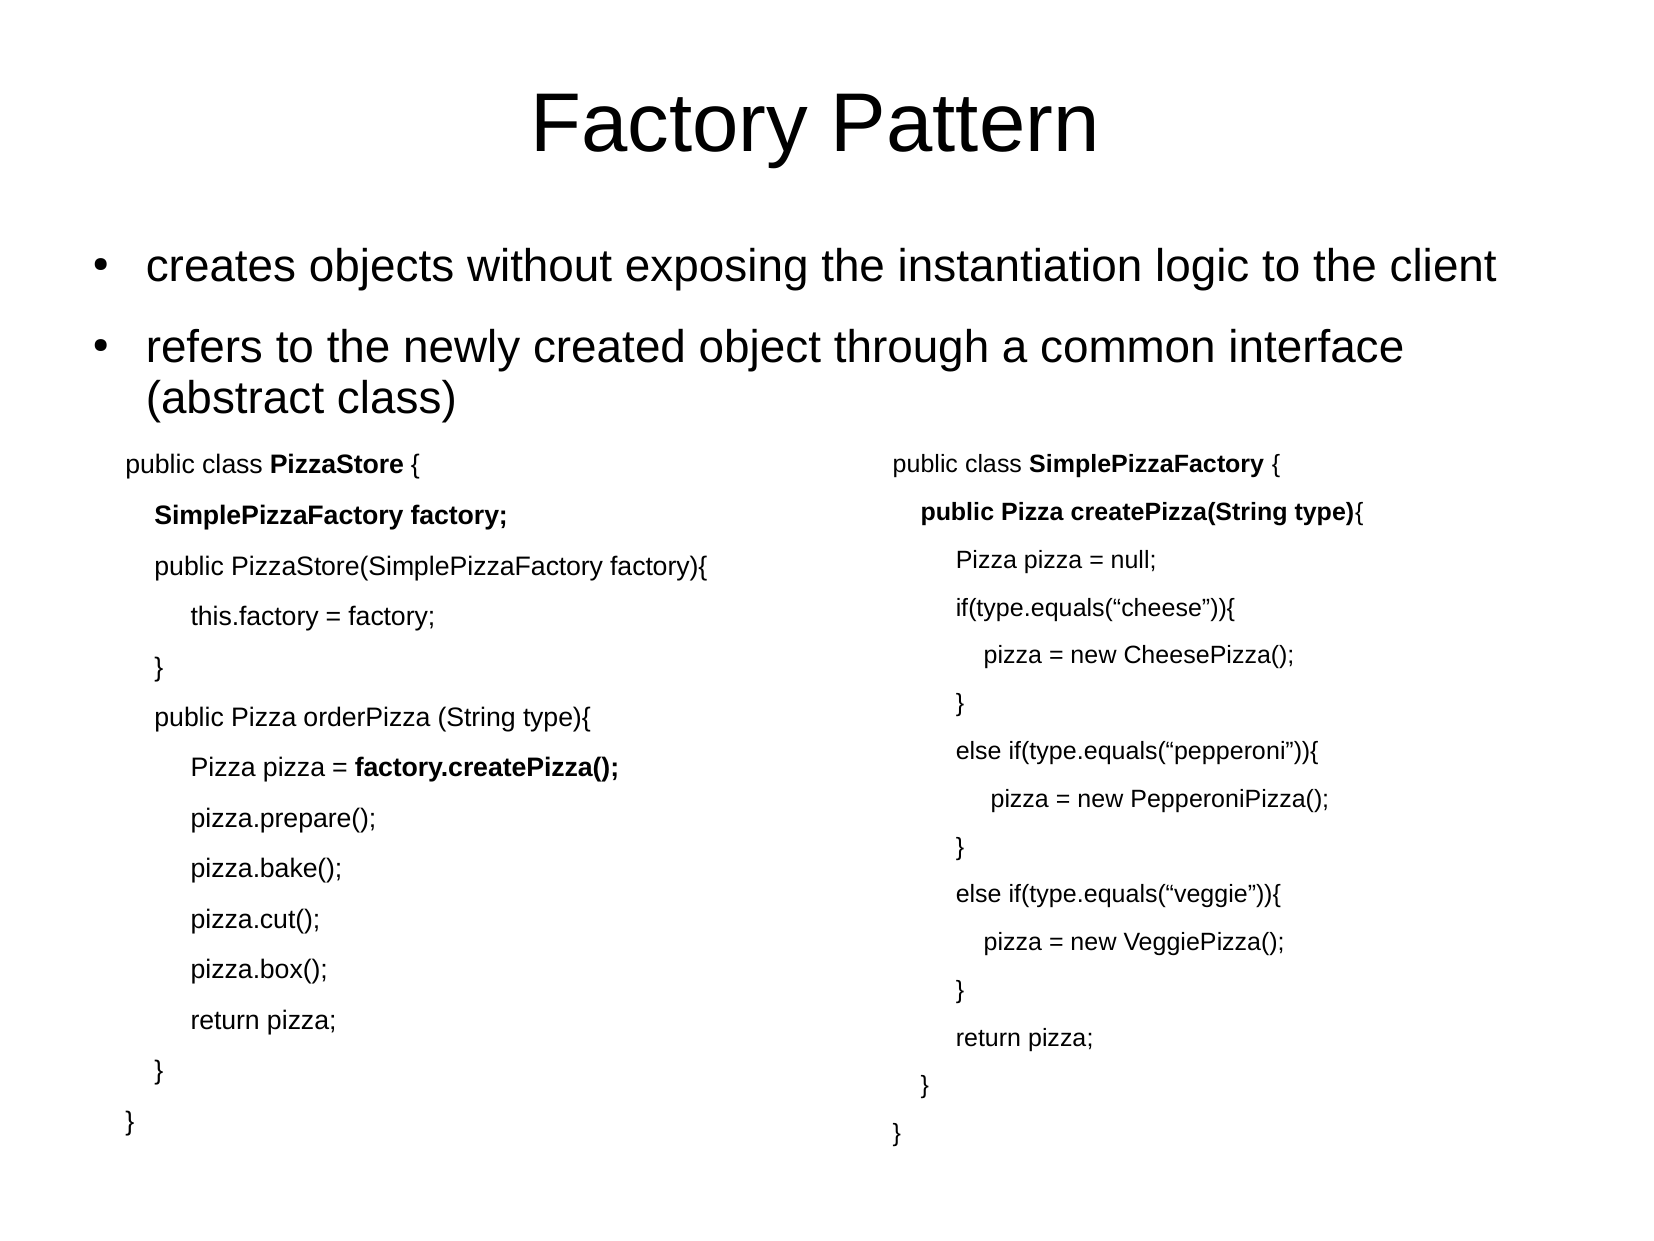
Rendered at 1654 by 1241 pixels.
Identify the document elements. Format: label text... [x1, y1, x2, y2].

list public class PizzaStore { SimplePizzaFactory factory; public PizzaStore(SimplePizzaFactory factory){ this.factory = factory; } public Pizza orderPizza (String type){ Pizza pizza = factory.createPizza(); pizza.prepare(); pizza.bake(); pizza.cut(); pizza.box(); return pizza; } } [75, 450, 833, 1141]
list creates objects without exposing the instantiation logic to the client refers to the newly created object through a common interface (abstract class) [75, 240, 1572, 436]
list public class SimplePizzaFactory { public Pizza createPizza(String type){ Pizza pizza = null; if(type.equals(“cheese”)){ pizza = new CheesePizza(); } else if(type.equals(“pepperoni”)){ pizza = new PepperoniPizza(); } else if(type.equals(“veggie”)){ pizza = new VeggiePizza(); } return pizza; } } [845, 450, 1606, 1156]
title Factory Pattern [82, 49, 1571, 196]
